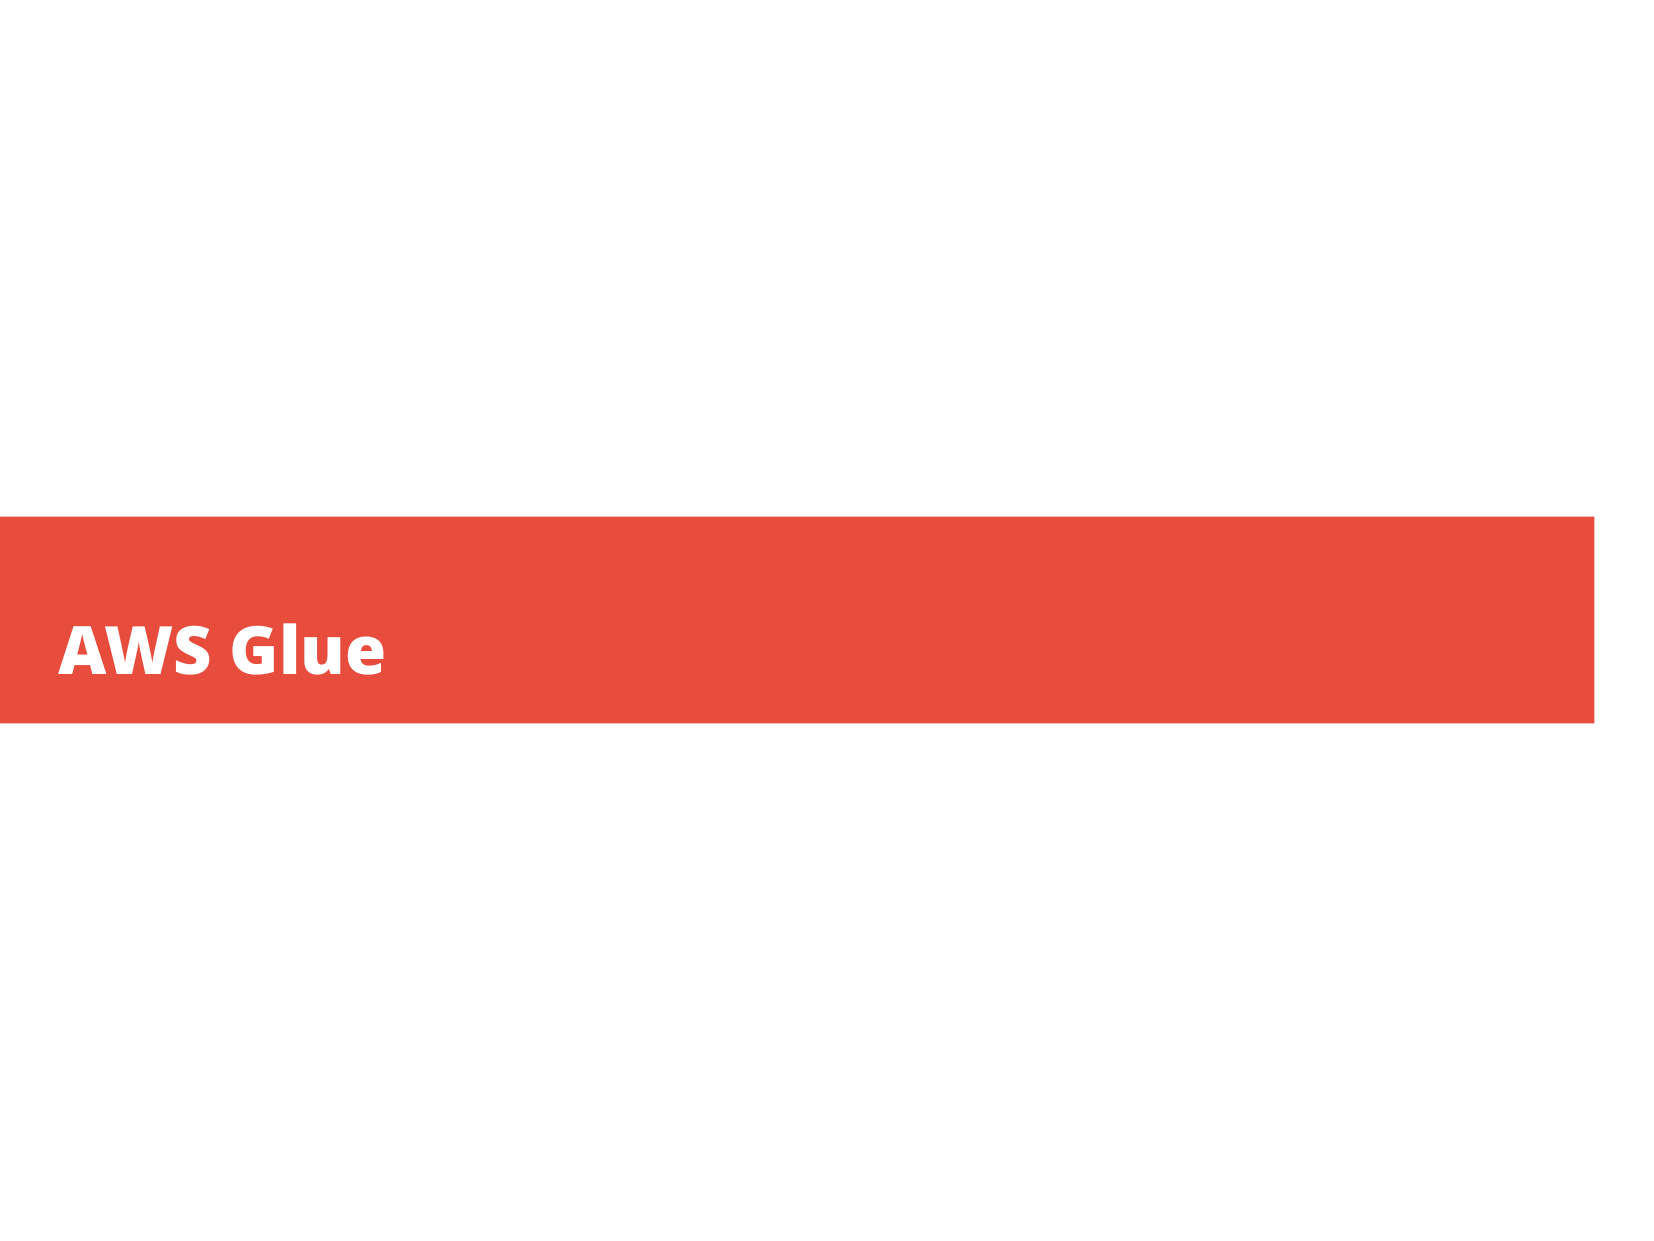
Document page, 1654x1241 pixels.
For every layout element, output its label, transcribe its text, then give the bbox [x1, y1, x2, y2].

title AWS Glue [59, 546, 1595, 694]
